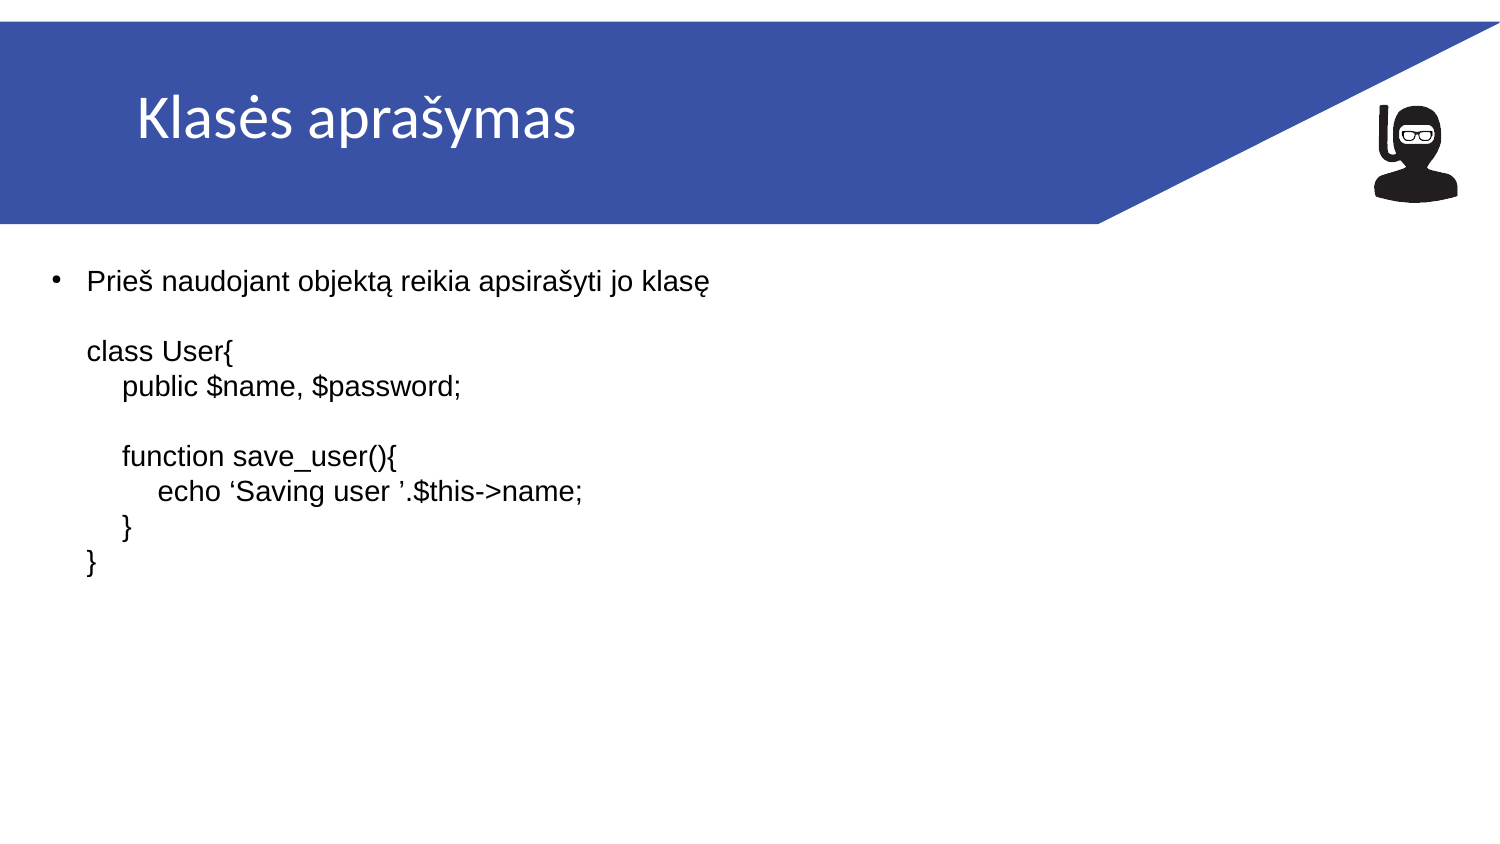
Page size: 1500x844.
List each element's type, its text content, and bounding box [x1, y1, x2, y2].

title Klasės aprašymas [122, 72, 1326, 167]
text_box [1096, 111, 1500, 227]
picture [1326, 72, 1500, 211]
text_box Prieš naudojant objektą reikia apsirašyti jo klasę class User{ public $name, $password; function save_user(){ echo ‘Saving user ’.$this->name; } } [36, 247, 1389, 789]
text_box [1404, 23, 1500, 72]
